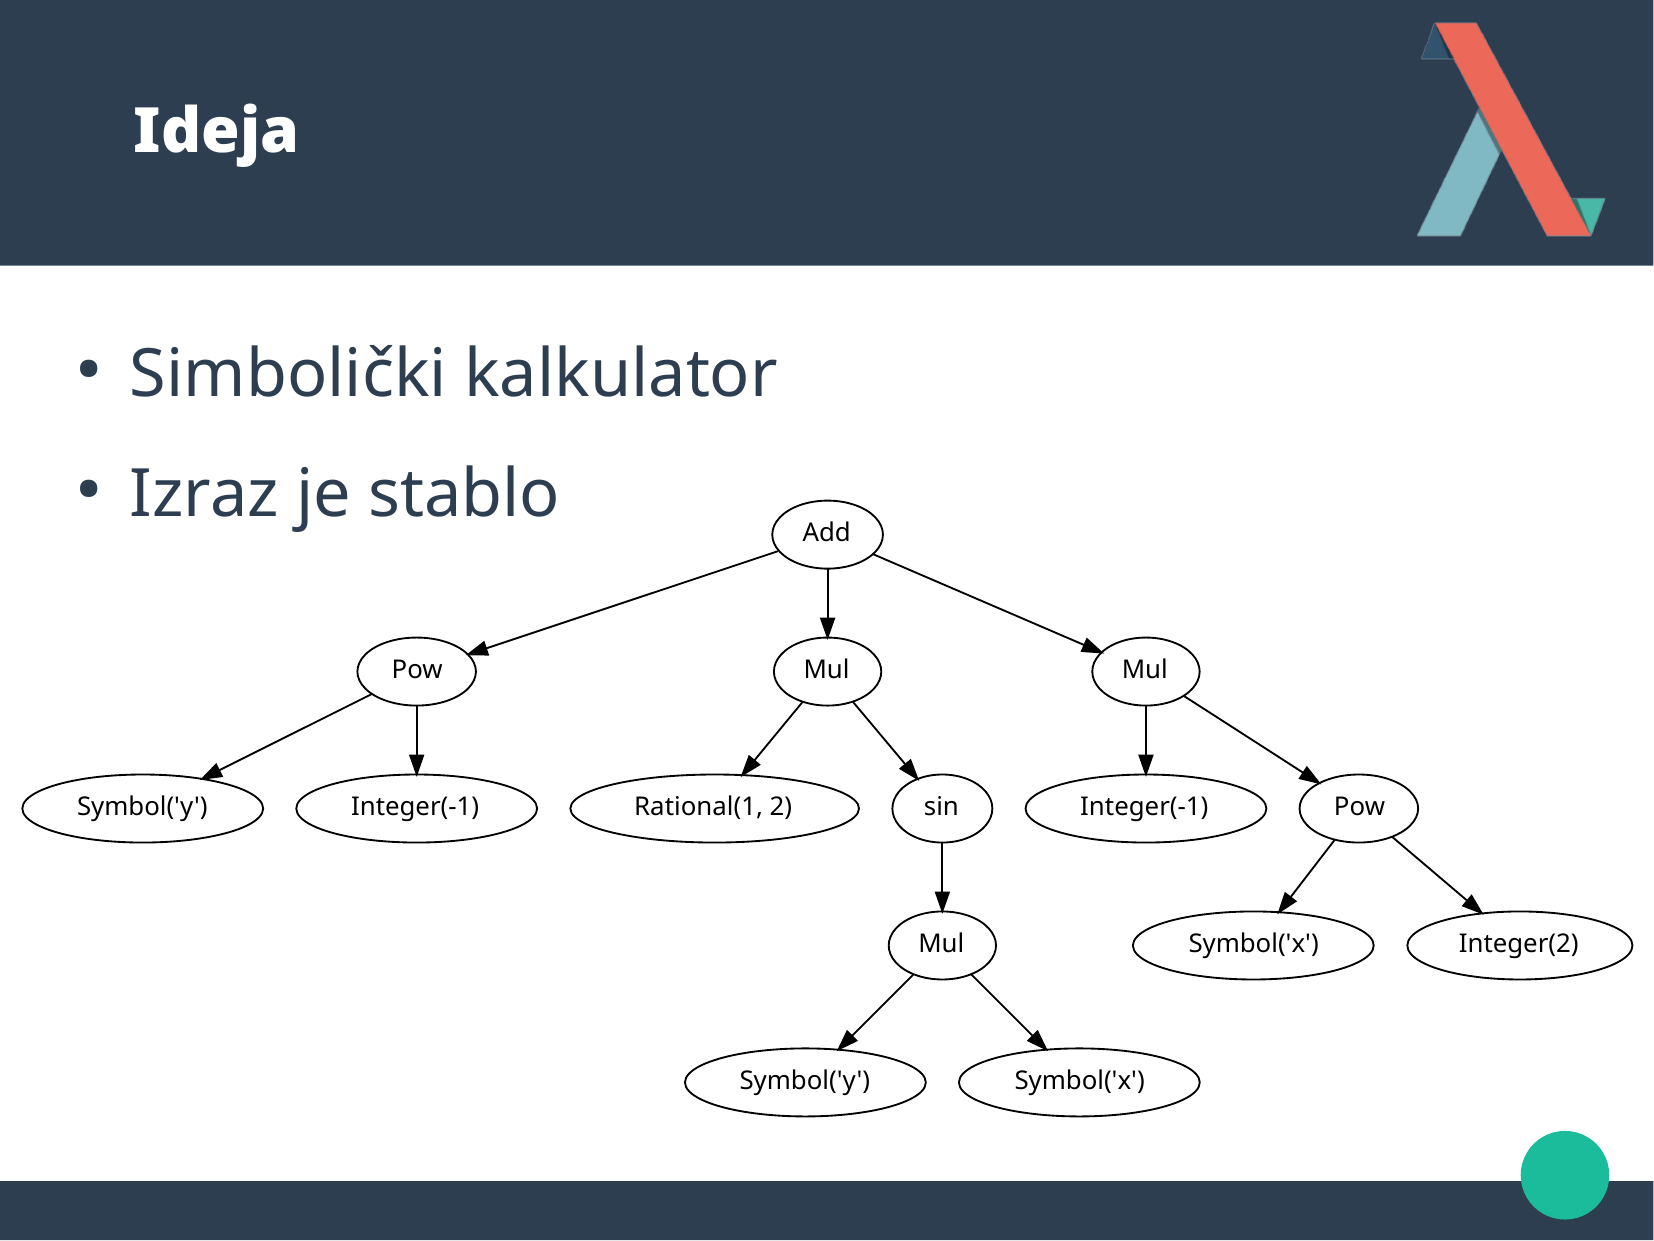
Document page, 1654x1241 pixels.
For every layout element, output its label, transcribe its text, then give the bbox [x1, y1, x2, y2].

list Simbolički kalkulator Izraz je stablo [59, 324, 1595, 720]
picture [15, 492, 1641, 1126]
picture [1395, 19, 1616, 240]
title Ideja [59, 49, 1595, 207]
